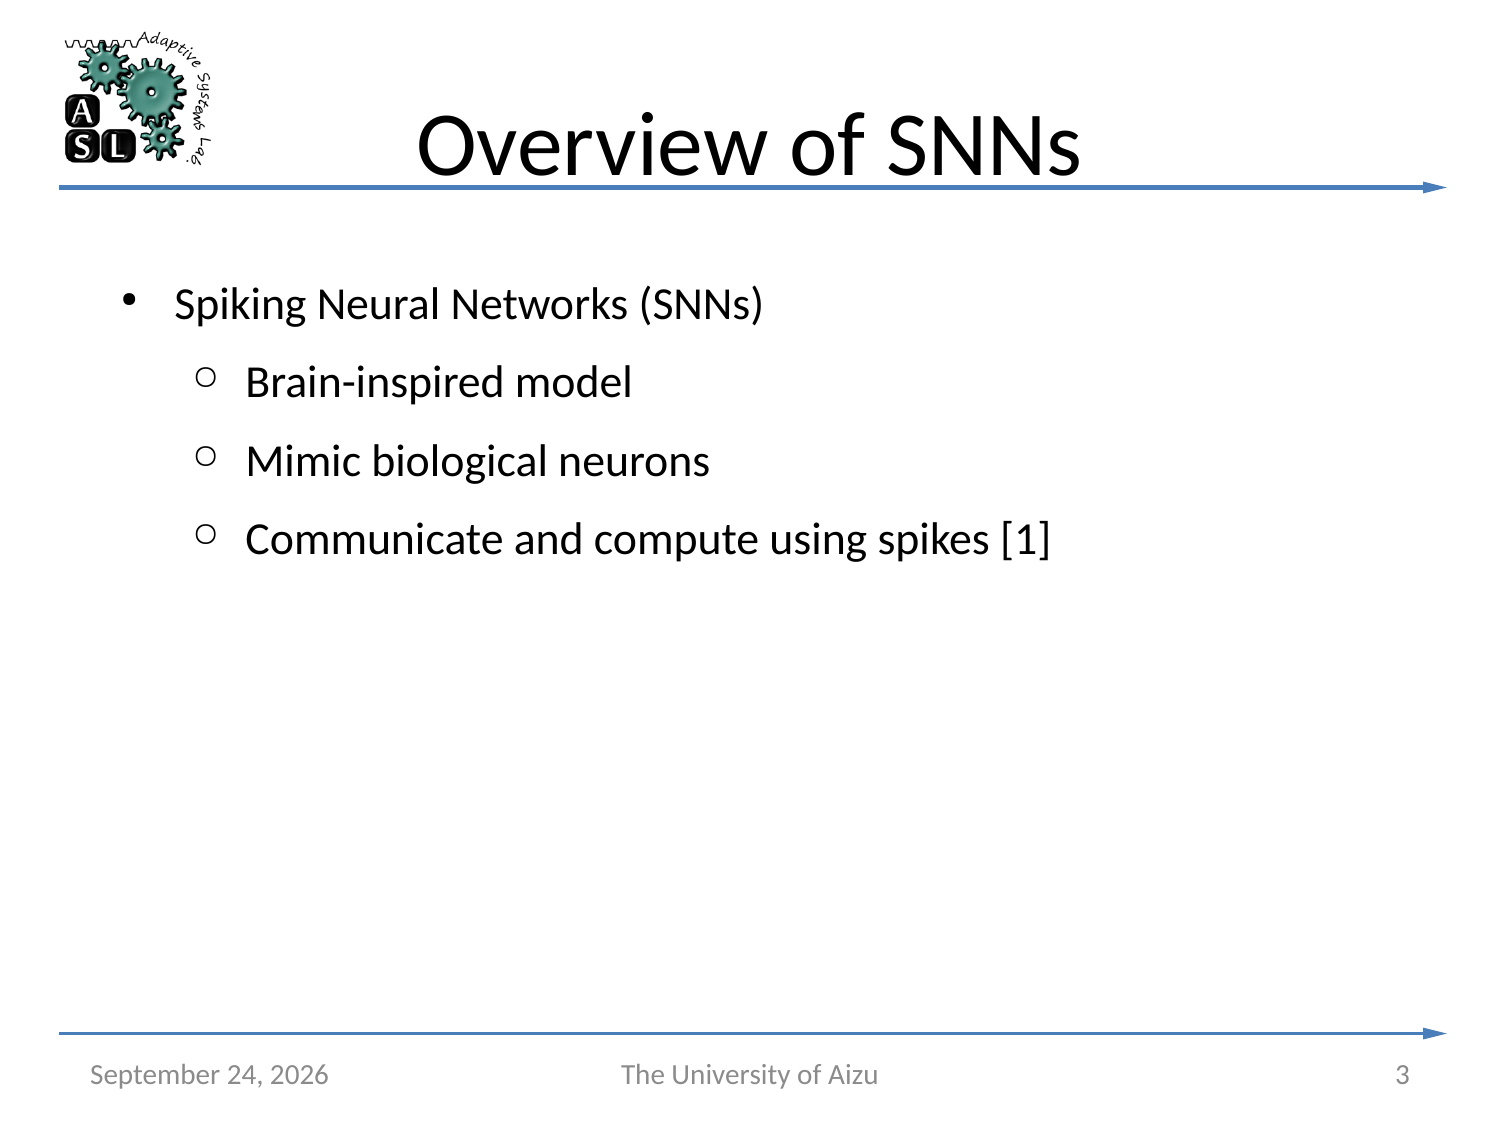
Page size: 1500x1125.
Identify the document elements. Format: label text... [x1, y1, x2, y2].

list Spiking Neural Networks (SNNs) Brain-inspired model Mimic biological neurons Communicate and compute using spikes [1] [88, 265, 1439, 1009]
chart [652, 474, 861, 579]
slide_number <番号> [1074, 1042, 1425, 1103]
slide_number May 22, 2025 [75, 1042, 425, 1103]
footer The University of Aizu [512, 1042, 988, 1103]
picture [58, 30, 211, 169]
title Overview of SNNs [75, 45, 1425, 233]
